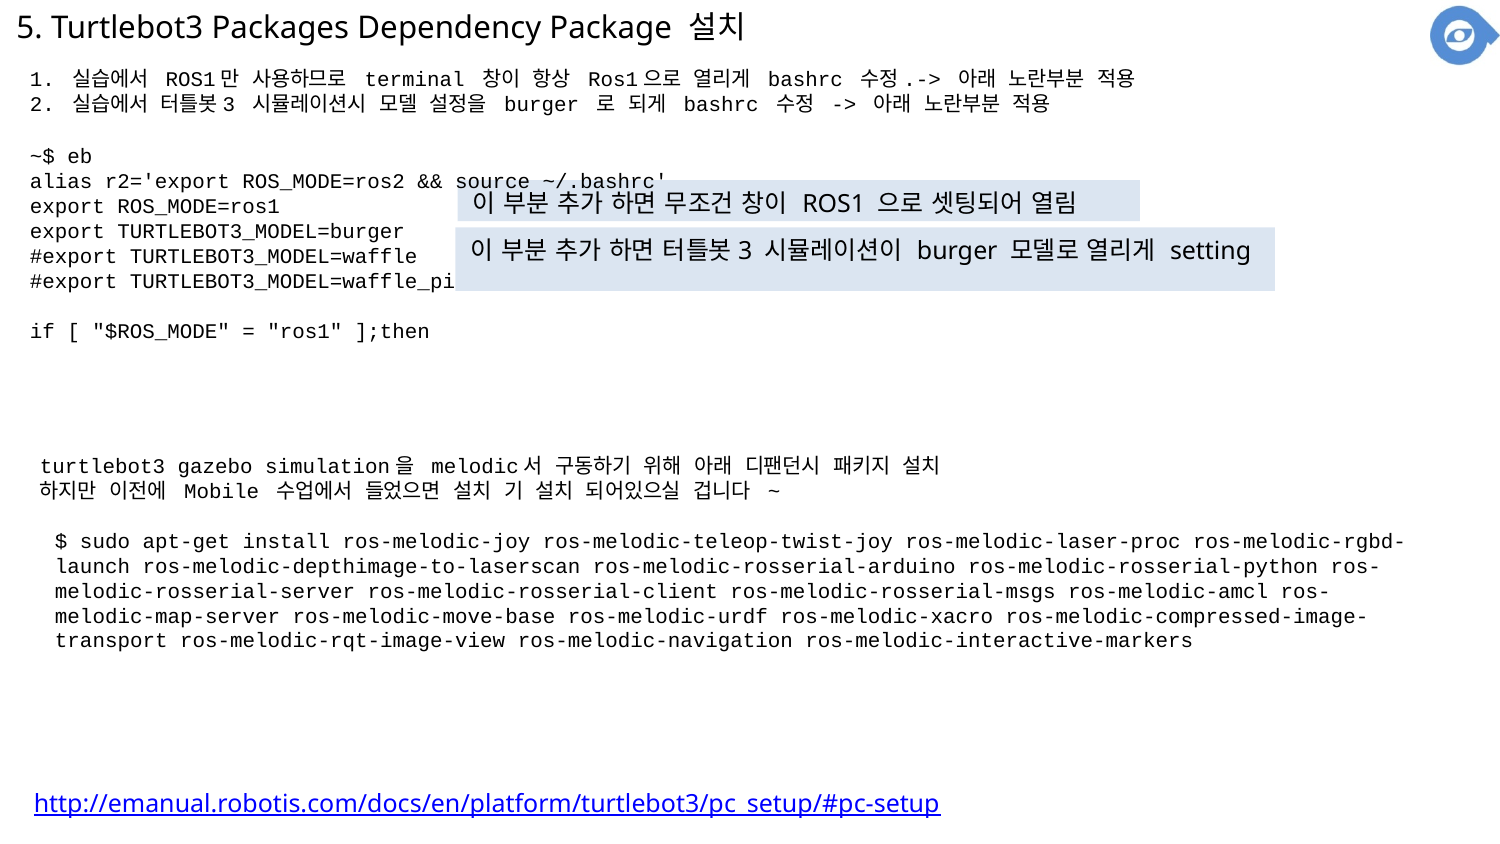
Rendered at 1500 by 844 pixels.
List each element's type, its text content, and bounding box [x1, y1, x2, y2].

text_box 이 부분 추가 하면 터틀봇3 시뮬레이션이 burger 모델로 열리게 setting [455, 227, 1275, 291]
text_box http://emanual.robotis.com/docs/en/platform/turtlebot3/pc_setup/#pc-setup [18, 779, 960, 825]
text_box ~$ eb alias r2='export ROS_MODE=ros2 && source ~/.bashrc' export ROS_MODE=ros1 export TURTLEBOT3_MODEL=burger #export TURTLEBOT3_MODEL=waffle #export TURTLEBOT3_MODEL=waffle_pi if [ "$ROS_MODE" = "ros1" ];then [15, 135, 1400, 362]
text_box $ sudo apt-get install ros-melodic-joy ros-melodic-teleop-twist-joy ros-melodic-laser-proc ros-melodic-rgbd-launch ros-melodic-depthimage-to-laserscan ros-melodic-rosserial-arduino ros-melodic-rosserial-python ros-melodic-rosserial-server ros-melodic-rosserial-client ros-melodic-rosserial-msgs ros-melodic-amcl ros-melodic-map-server ros-melodic-move-base ros-melodic-urdf ros-melodic-xacro ros-melodic-compressed-image-transport ros-melodic-rqt-image-view ros-melodic-navigation ros-melodic-interactive-markers [40, 519, 1425, 713]
text_box 5. Turtlebot3 Packages Dependency Package 설치 [1, 0, 869, 53]
text_box 1. 실습에서 ROS1만 사용하므로 terminal 창이 항상 Ros1으로 열리게 bashrc 수정.-> 아래 노란부분 적용 2. 실습에서 터틀봇3 시뮬레이션시 모델 설정을 burger 로 되게 bashrc 수정 -> 아래 노란부분 적용 [15, 58, 1400, 120]
picture [1430, 0, 1500, 70]
text_box turtlebot3 gazebo simulation을 melodic서 구동하기 위해 아래 디팬던시 패키지 설치 하지만 이전에 Mobile 수업에서 들었으면 설치 기 설치 되어있으실 겁니다 ~ [25, 444, 1410, 507]
